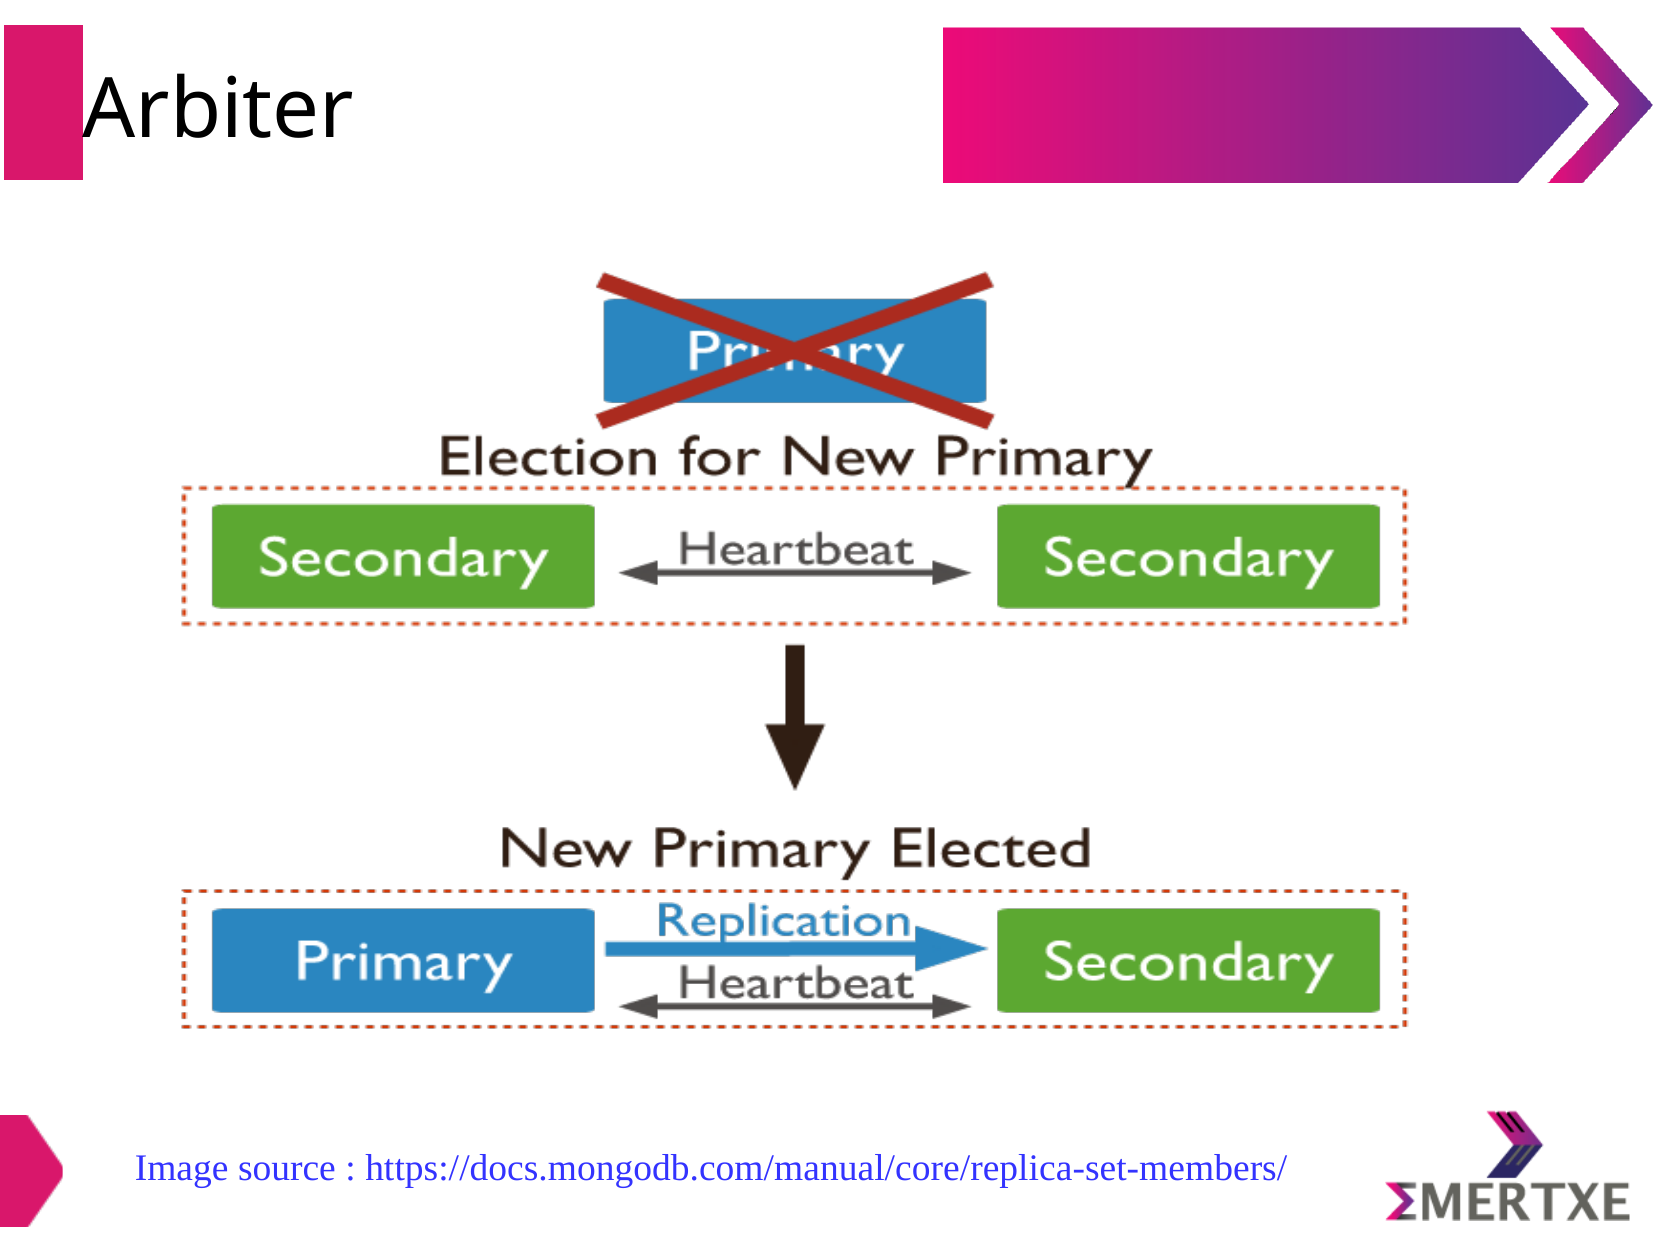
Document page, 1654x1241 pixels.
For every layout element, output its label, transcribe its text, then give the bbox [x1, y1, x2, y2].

picture [1571, 27, 1653, 183]
picture [1385, 1107, 1631, 1221]
picture [165, 261, 1426, 1059]
title Arbiter [82, 2, 1571, 210]
text_box Image source : https://docs.mongodb.com/manual/core/replica-set-members/ [120, 1140, 1426, 1201]
